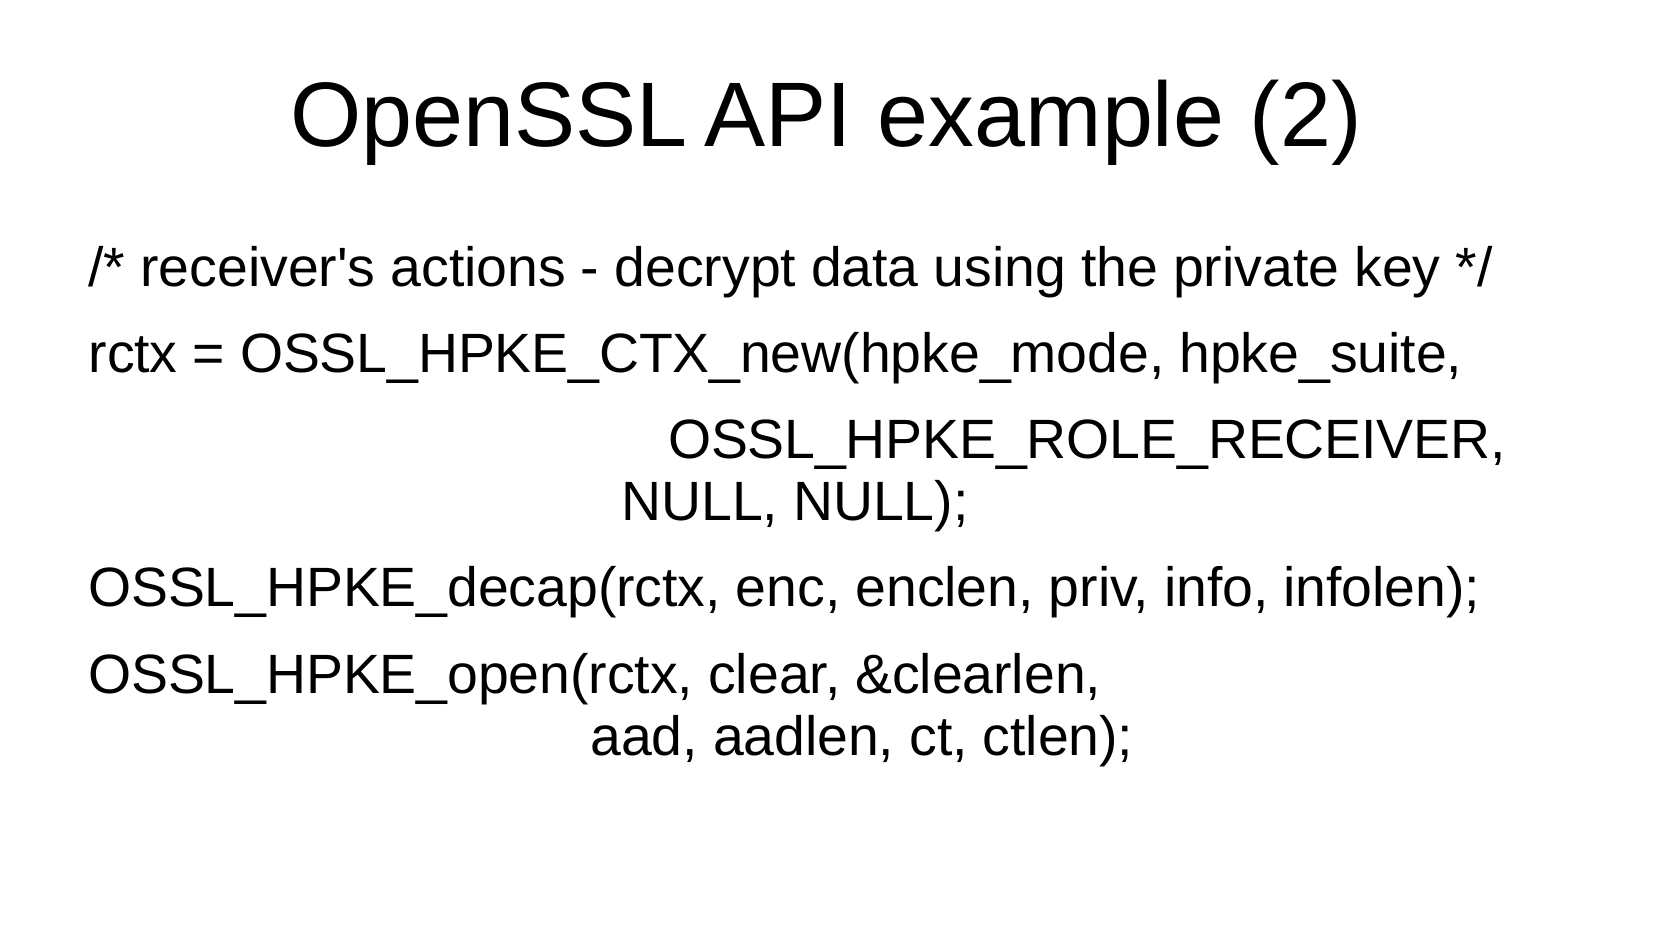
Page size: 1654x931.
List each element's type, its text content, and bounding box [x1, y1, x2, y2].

title OpenSSL API example (2) [82, 37, 1571, 193]
list /* receiver's actions - decrypt data using the private key */ rctx = OSSL_HPKE_CTX_new(hpke_mode, hpke_suite, OSSL_HPKE_ROLE_RECEIVER, NULL, NULL); OSSL_HPKE_decap(rctx, enc, enclen, priv, info, infolen); OSSL_HPKE_open(rctx, clear, &clearlen, aad, aadlen, ct, ctlen); [88, 236, 1625, 776]
